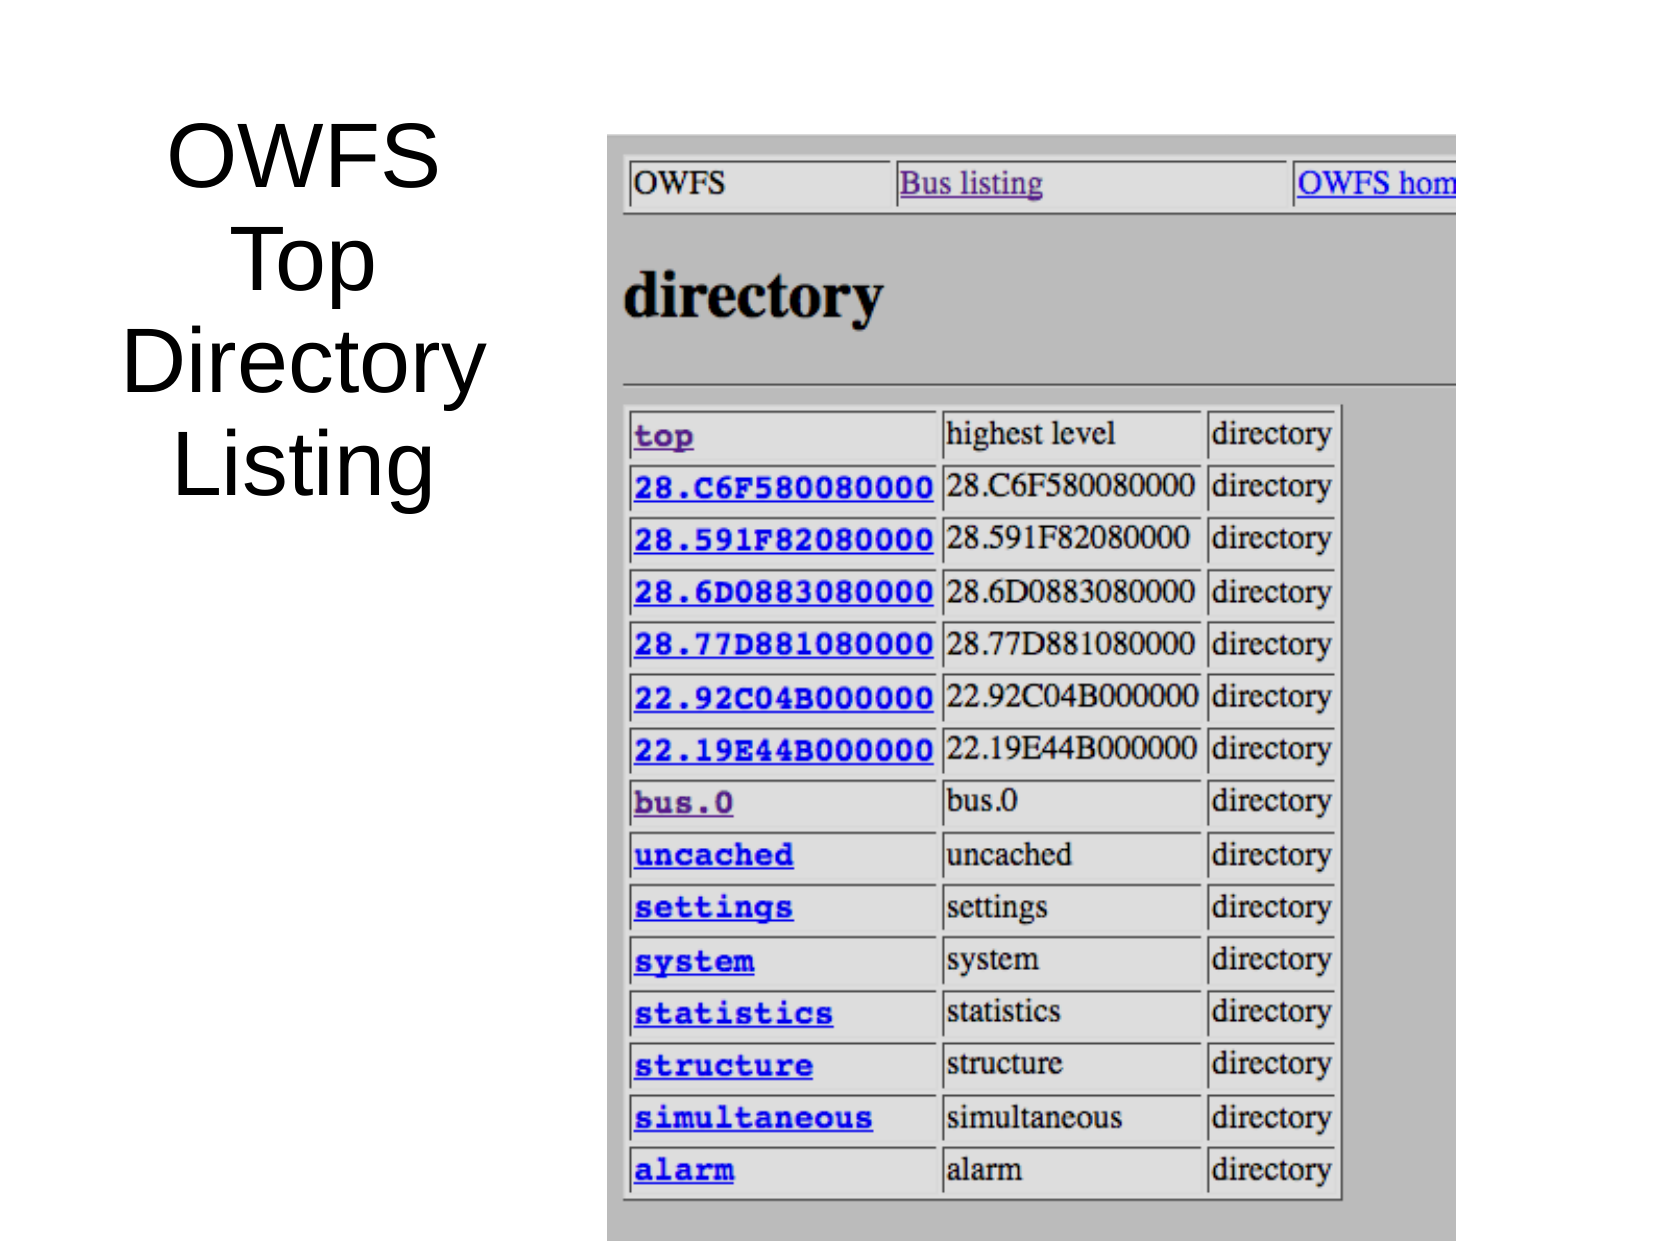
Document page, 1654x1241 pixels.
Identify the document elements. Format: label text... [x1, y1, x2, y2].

title OWFS Top Directory Listing [82, 49, 526, 571]
picture [607, 134, 1456, 1241]
